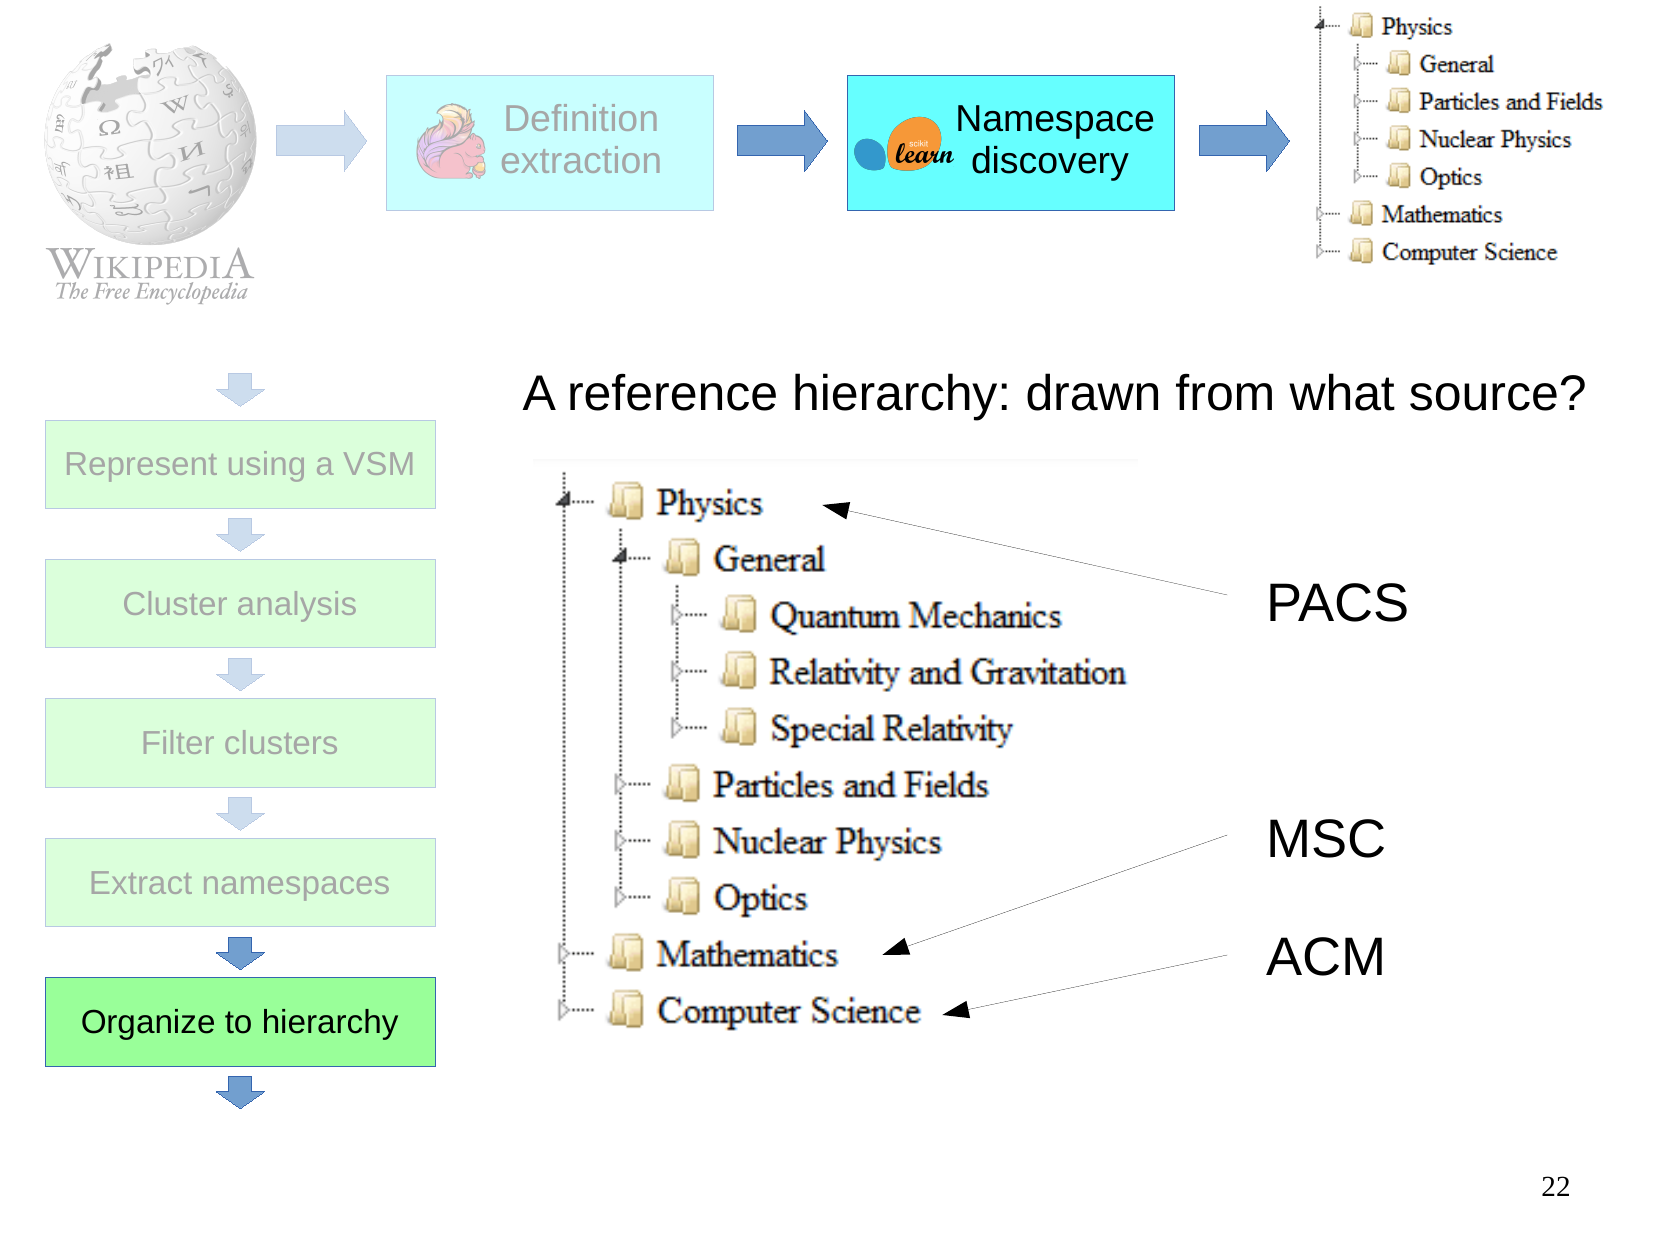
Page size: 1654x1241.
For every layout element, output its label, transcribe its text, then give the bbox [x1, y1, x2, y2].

text_box [39, 360, 460, 934]
text_box [847, 75, 1175, 211]
text_box [1199, 110, 1290, 172]
text_box Organize to hierarchy [45, 977, 436, 1067]
picture [533, 459, 1138, 1081]
text_box A reference hierarchy: drawn from what source? [507, 357, 1603, 429]
text_box [216, 1076, 265, 1109]
text_box [737, 110, 828, 172]
picture [1304, 2, 1636, 279]
text_box ACM [1251, 918, 1402, 995]
picture [852, 104, 956, 174]
text_box Namespace discovery [940, 90, 1181, 196]
text_box [216, 937, 265, 970]
text_box PACS [1251, 564, 1426, 640]
text_box MSC [1251, 800, 1402, 877]
text_box [0, 30, 736, 316]
